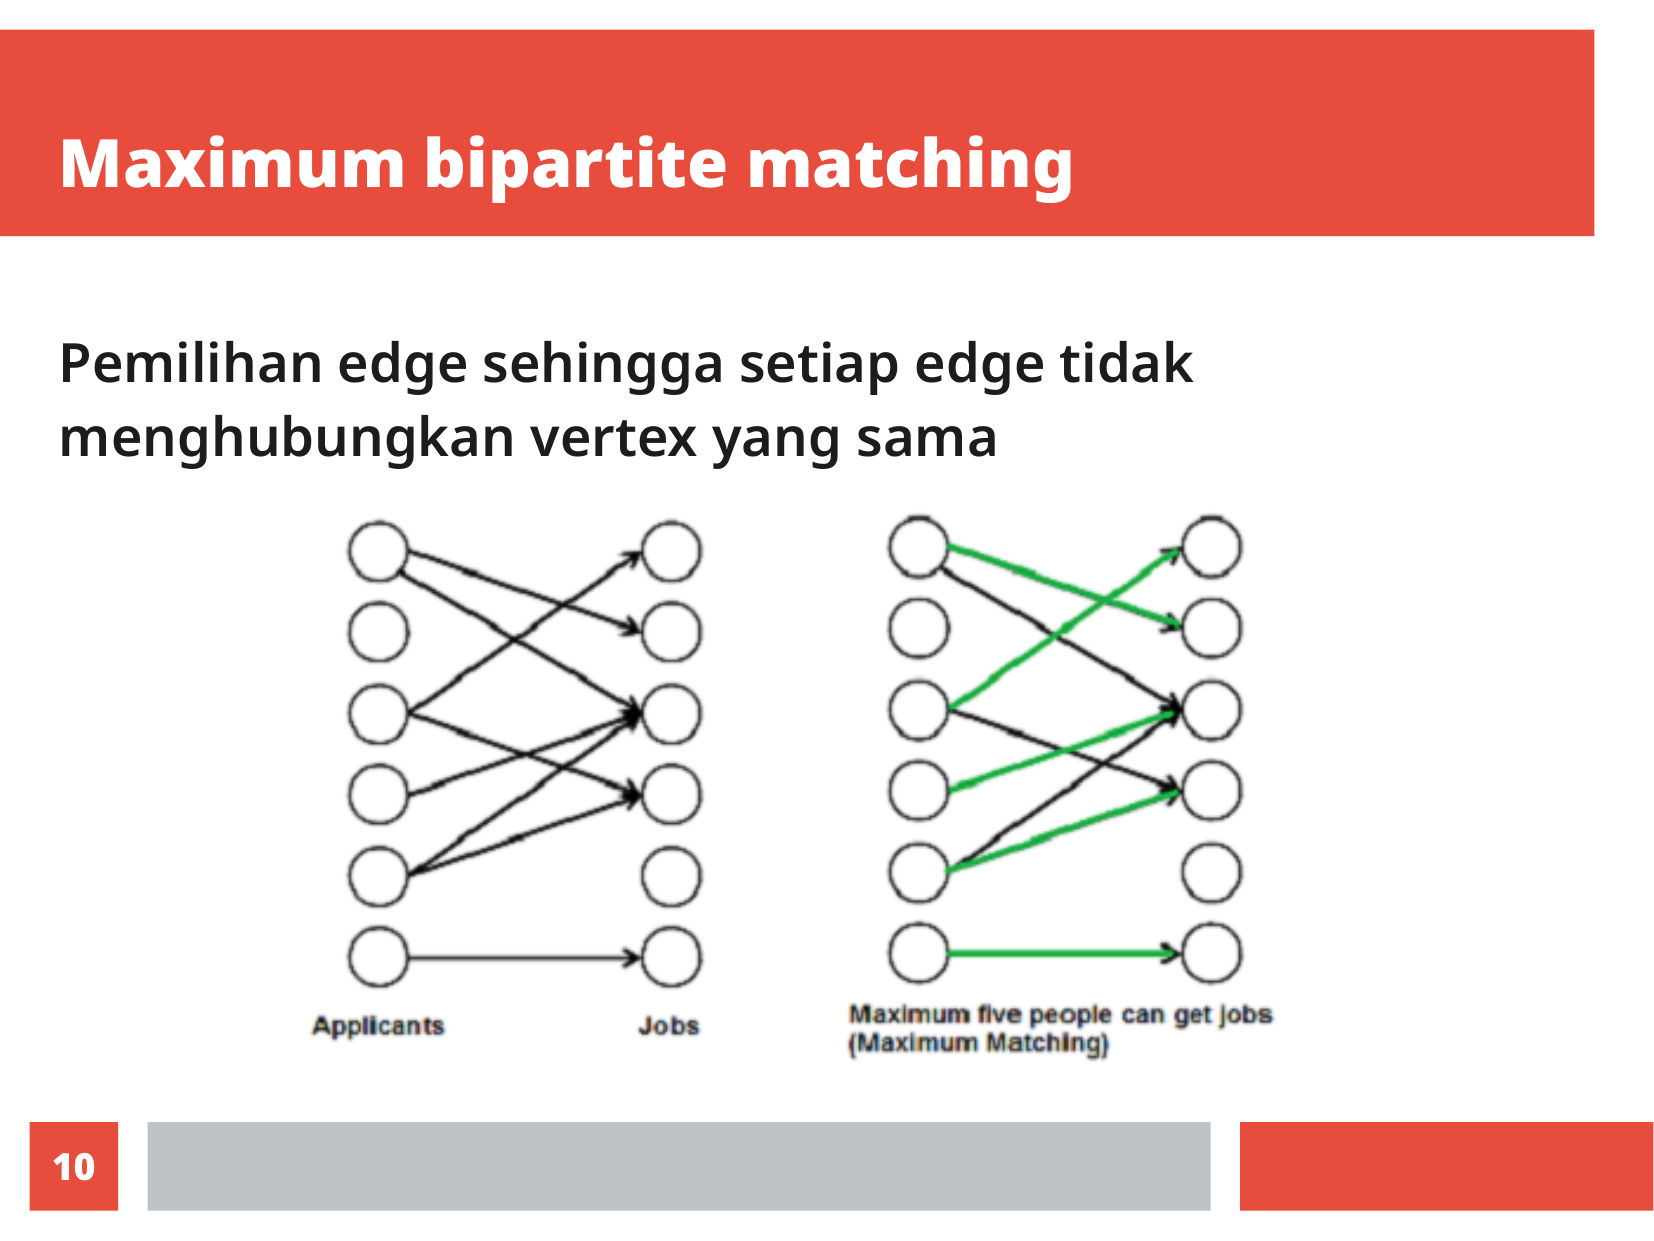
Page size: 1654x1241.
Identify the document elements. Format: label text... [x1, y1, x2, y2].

picture [300, 493, 1291, 1081]
list Pemilihan edge sehingga setiap edge tidak menghubungkan vertex yang sama [59, 324, 1565, 1093]
title Maximum bipartite matching [59, 59, 1595, 207]
